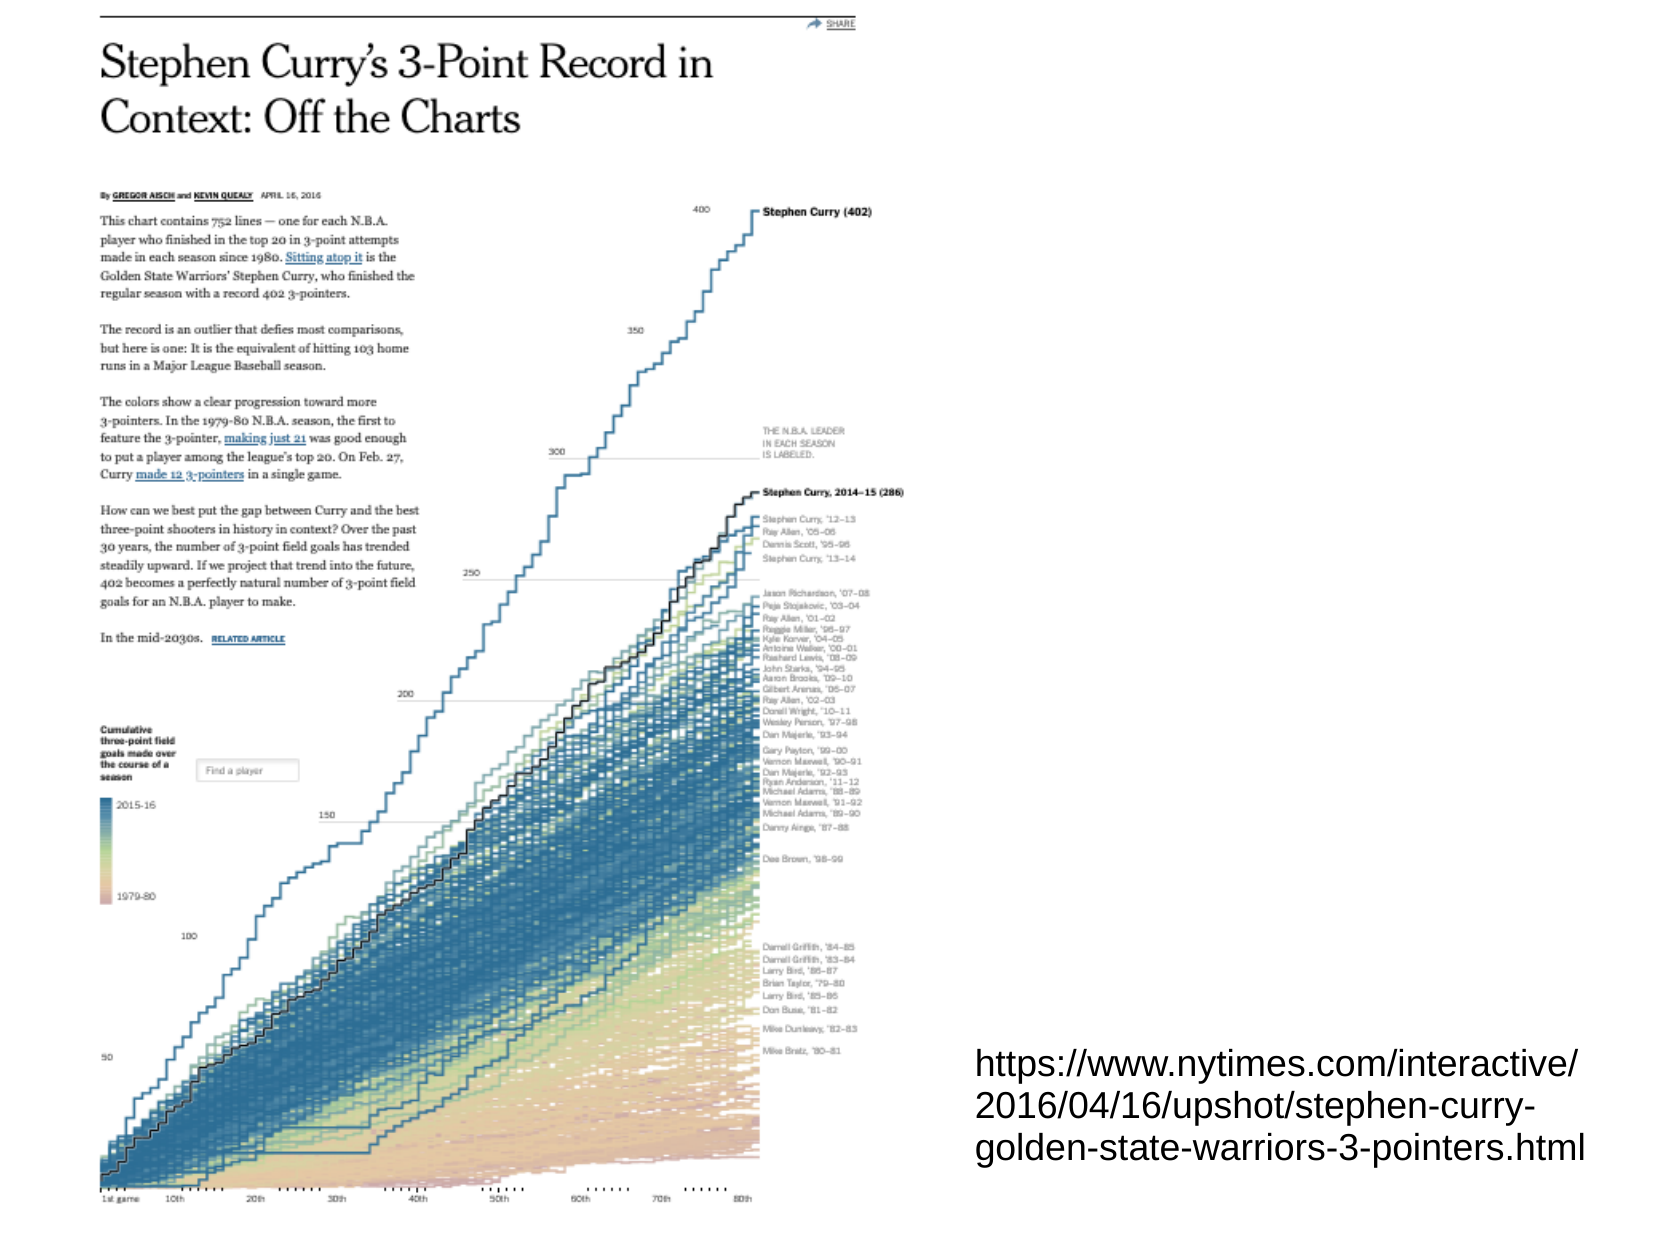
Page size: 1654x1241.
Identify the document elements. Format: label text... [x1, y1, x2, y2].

text_box https://www.nytimes.com/interactive/2016/04/16/upshot/stephen-curry-golden-state-warriors-3-pointers.html [960, 1035, 1654, 1176]
picture [30, 0, 931, 1240]
